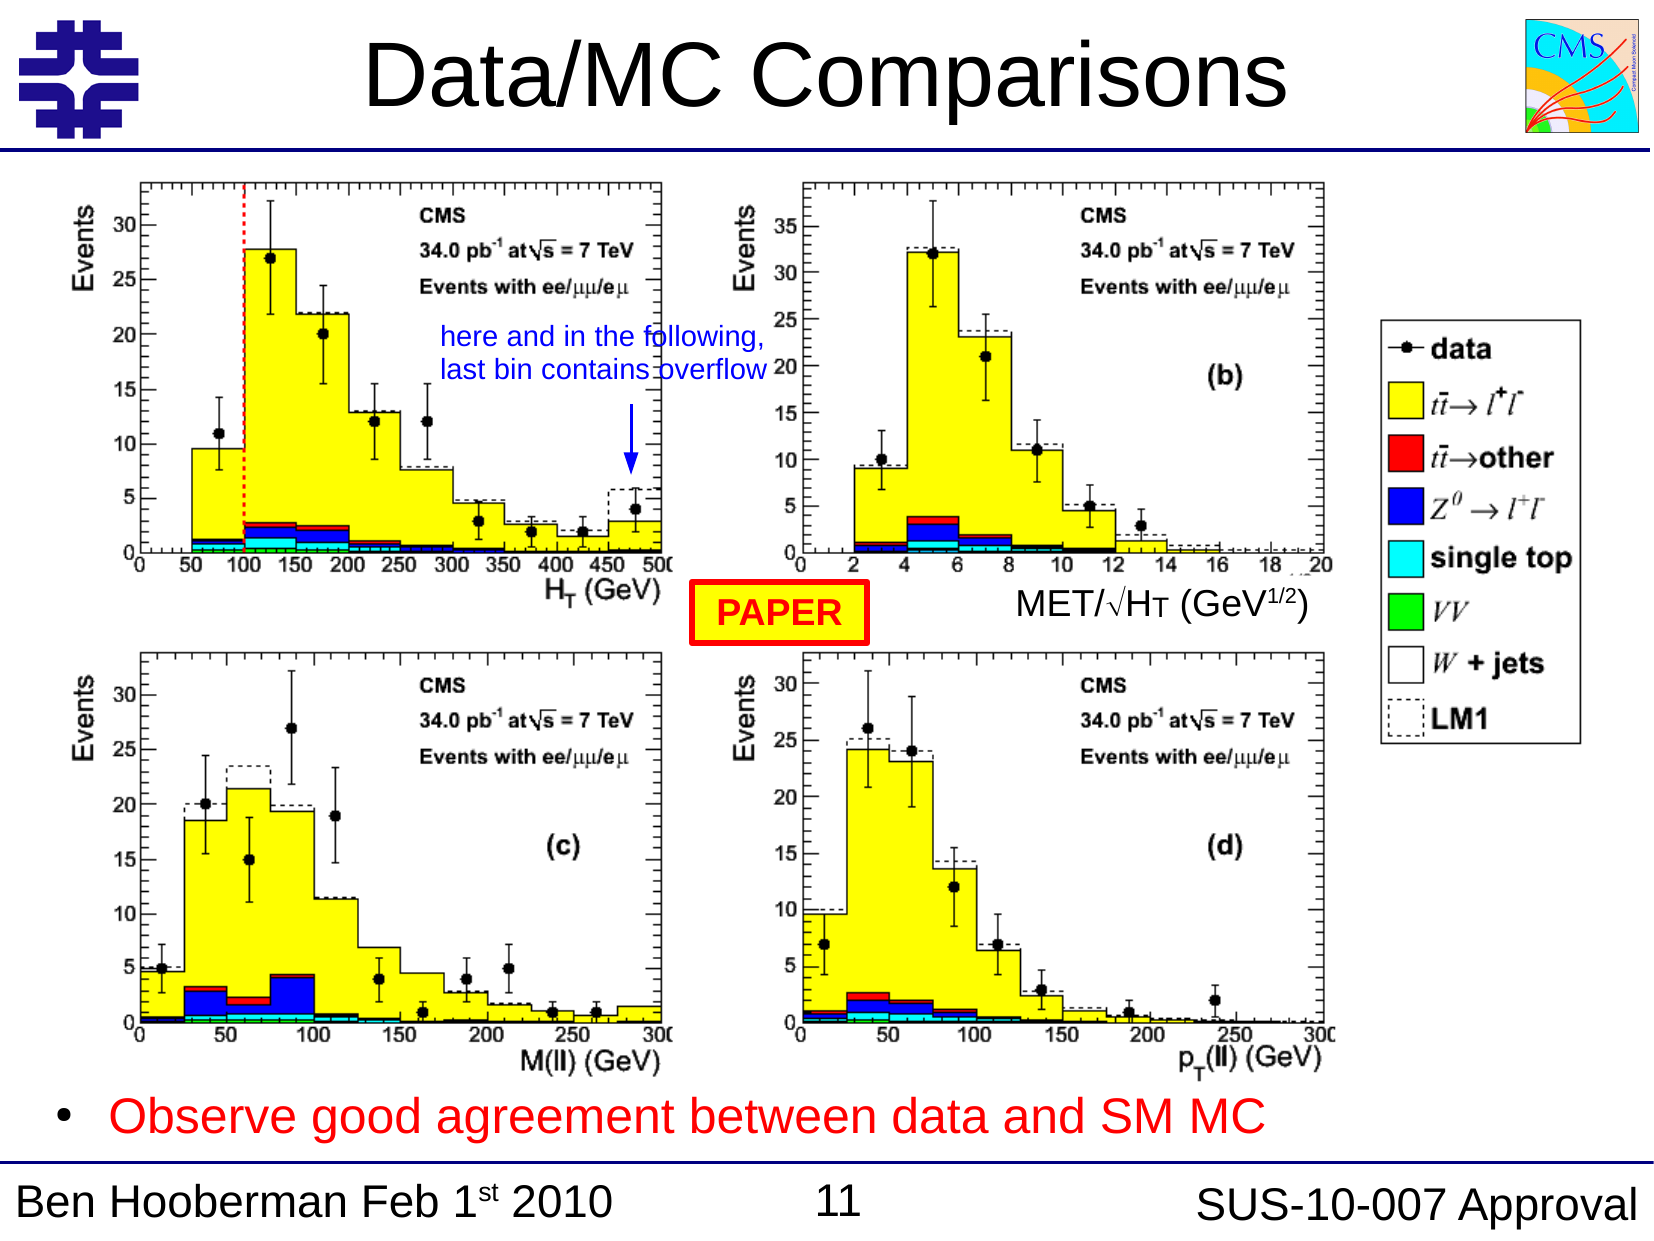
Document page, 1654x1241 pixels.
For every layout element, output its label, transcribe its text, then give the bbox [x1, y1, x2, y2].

picture [27, 152, 1654, 1092]
text_box PAPER [691, 581, 868, 644]
list Observe good agreement between data and SM MC [37, 1088, 1613, 1189]
text_box here and in the following, last bin contains overflow [425, 312, 819, 401]
text_box MET/HT (GeV1/2) [975, 575, 1351, 632]
title Data/MC Comparisons [0, 0, 1654, 151]
